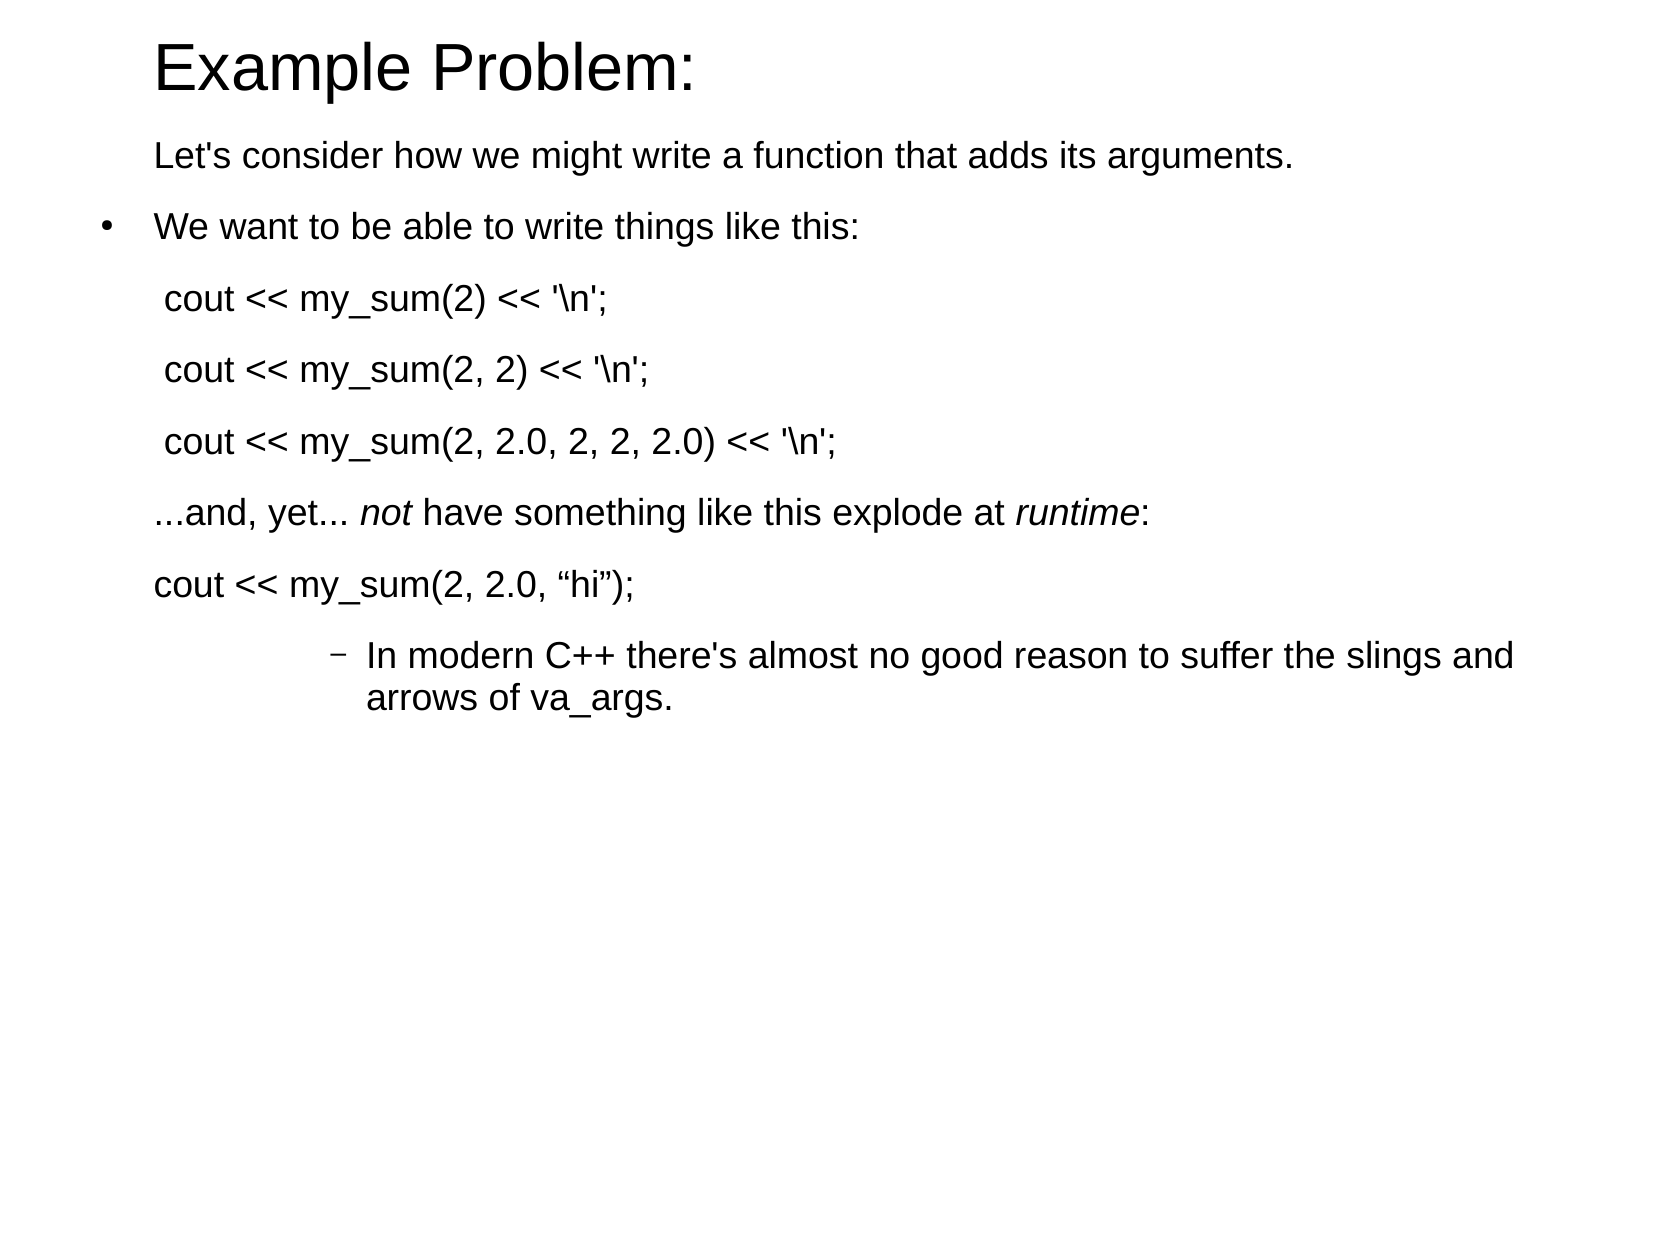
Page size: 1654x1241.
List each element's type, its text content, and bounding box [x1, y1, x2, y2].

list Example Problem: Let's consider how we might write a function that adds its arguments. We want to be able to write things like this: cout << my_sum(2) << '\n'; cout << my_sum(2, 2) << '\n'; cout << my_sum(2, 2.0, 2, 2, 2.0) << '\n'; ...and, yet... not have something like this explode at runtime: cout << my_sum(2, 2.0, “hi”); In modern C++ there's almost no good reason to suffer the slings and arrows of va_args. [82, 30, 1571, 1201]
